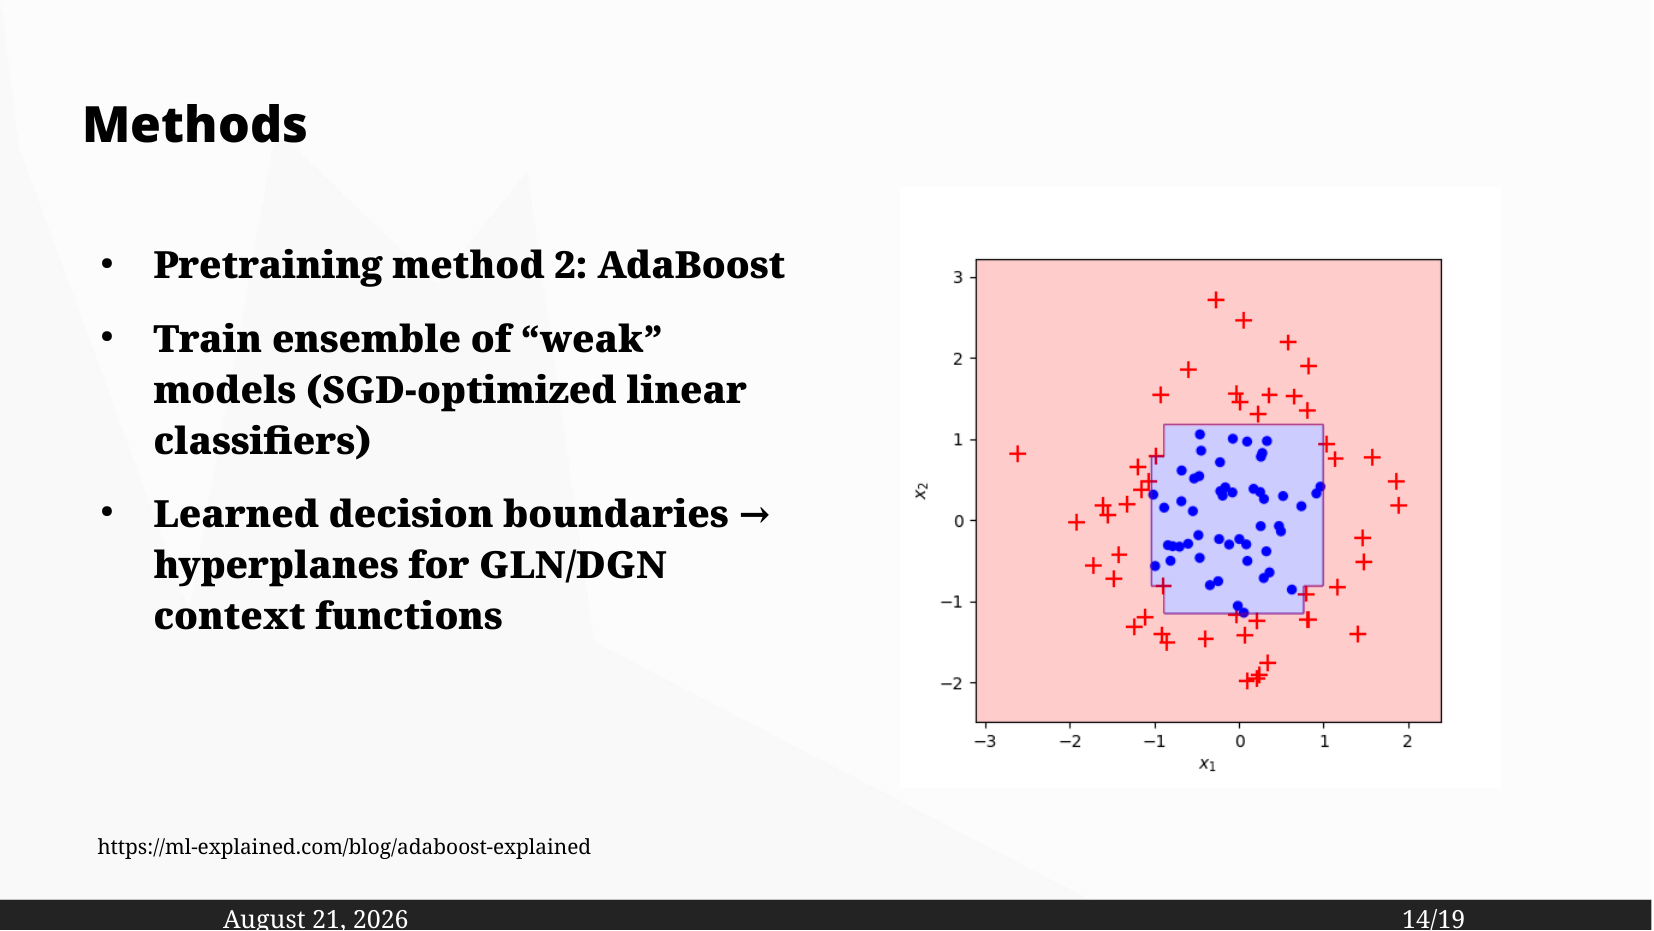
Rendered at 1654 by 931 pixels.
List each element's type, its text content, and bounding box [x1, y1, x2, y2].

list Pretraining method 2: AdaBoost Train ensemble of “weak” models (SGD-optimized linear classifiers) Learned decision boundaries → hyperplanes for GLN/DGN context functions [82, 238, 788, 825]
picture [0, 0, 1652, 931]
title Methods [82, 45, 1571, 202]
text_box https://ml-explained.com/blog/adaboost-explained [82, 825, 1576, 861]
